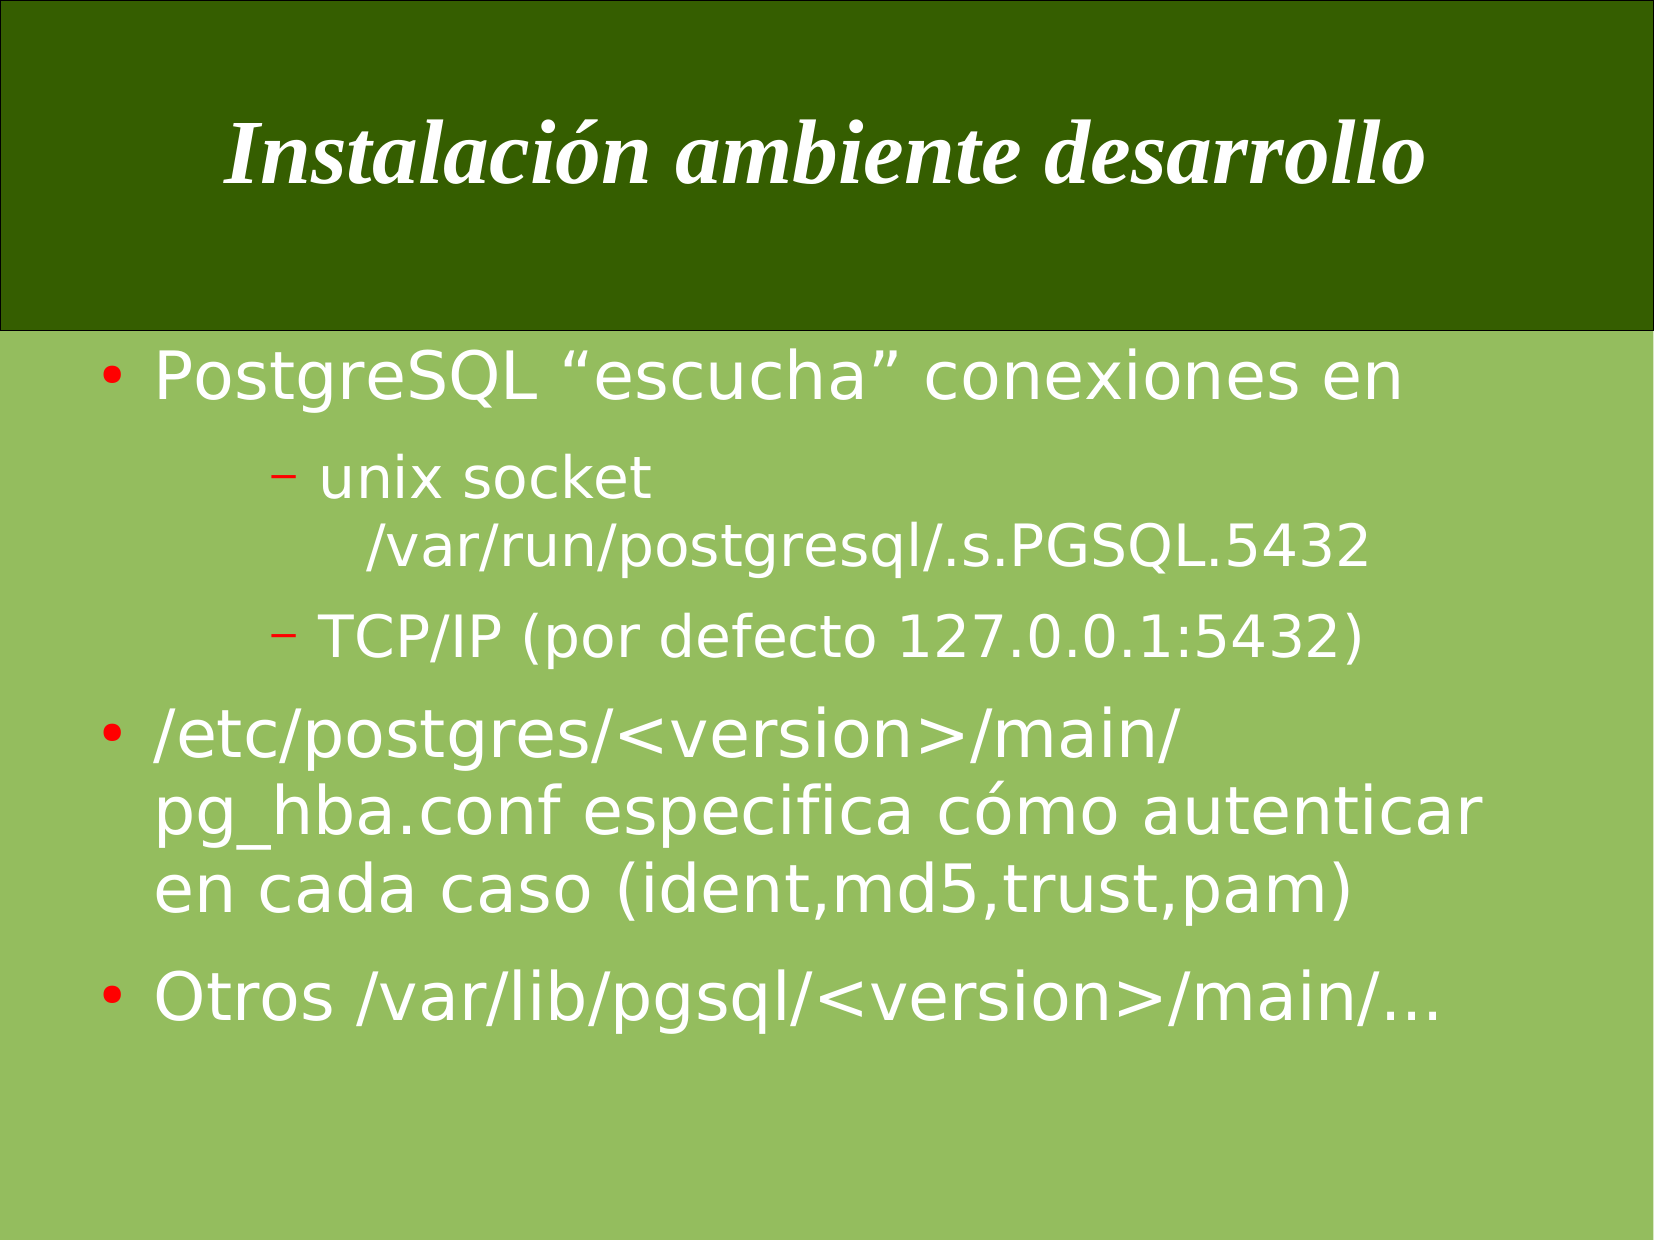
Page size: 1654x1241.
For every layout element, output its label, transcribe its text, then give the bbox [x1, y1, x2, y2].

title Instalación ambiente desarrollo [82, 49, 1571, 257]
list PostgreSQL “escucha” conexiones en unix socket /var/run/postgresql/.s.PGSQL.5432 TCP/IP (por defecto 127.0.0.1:5432) /etc/postgres/<version>/main/ pg_hba.conf especifica cómo autenticar en cada caso (ident,md5,trust,pam) Otros /var/lib/pgsql/<version>/main/... [82, 337, 1571, 1057]
